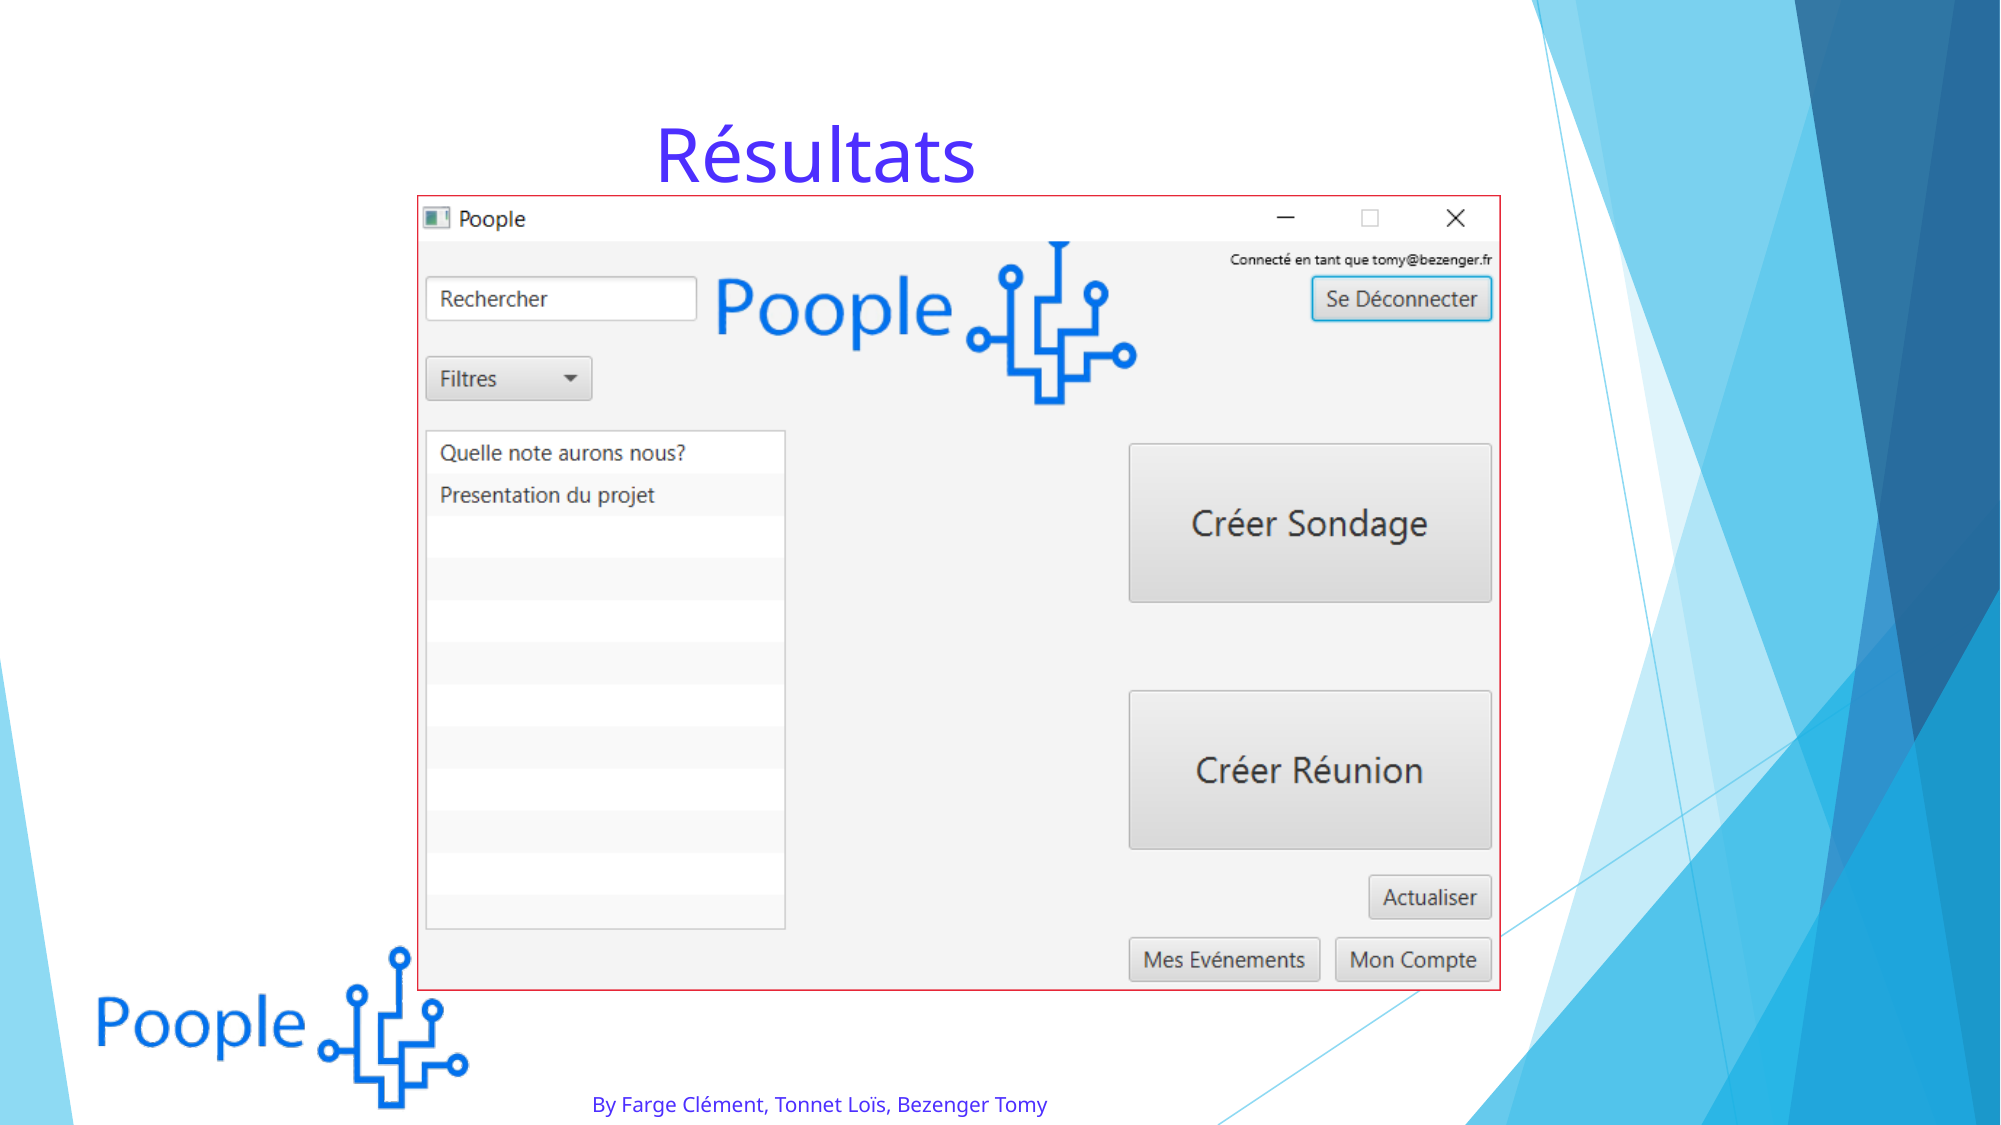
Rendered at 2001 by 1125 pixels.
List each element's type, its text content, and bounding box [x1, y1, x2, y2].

text_box By Farge Clément, Tonnet Loïs, Bezenger Tomy [577, 1085, 1063, 1125]
title Résultats [111, 99, 1522, 317]
picture [86, 195, 1501, 1125]
